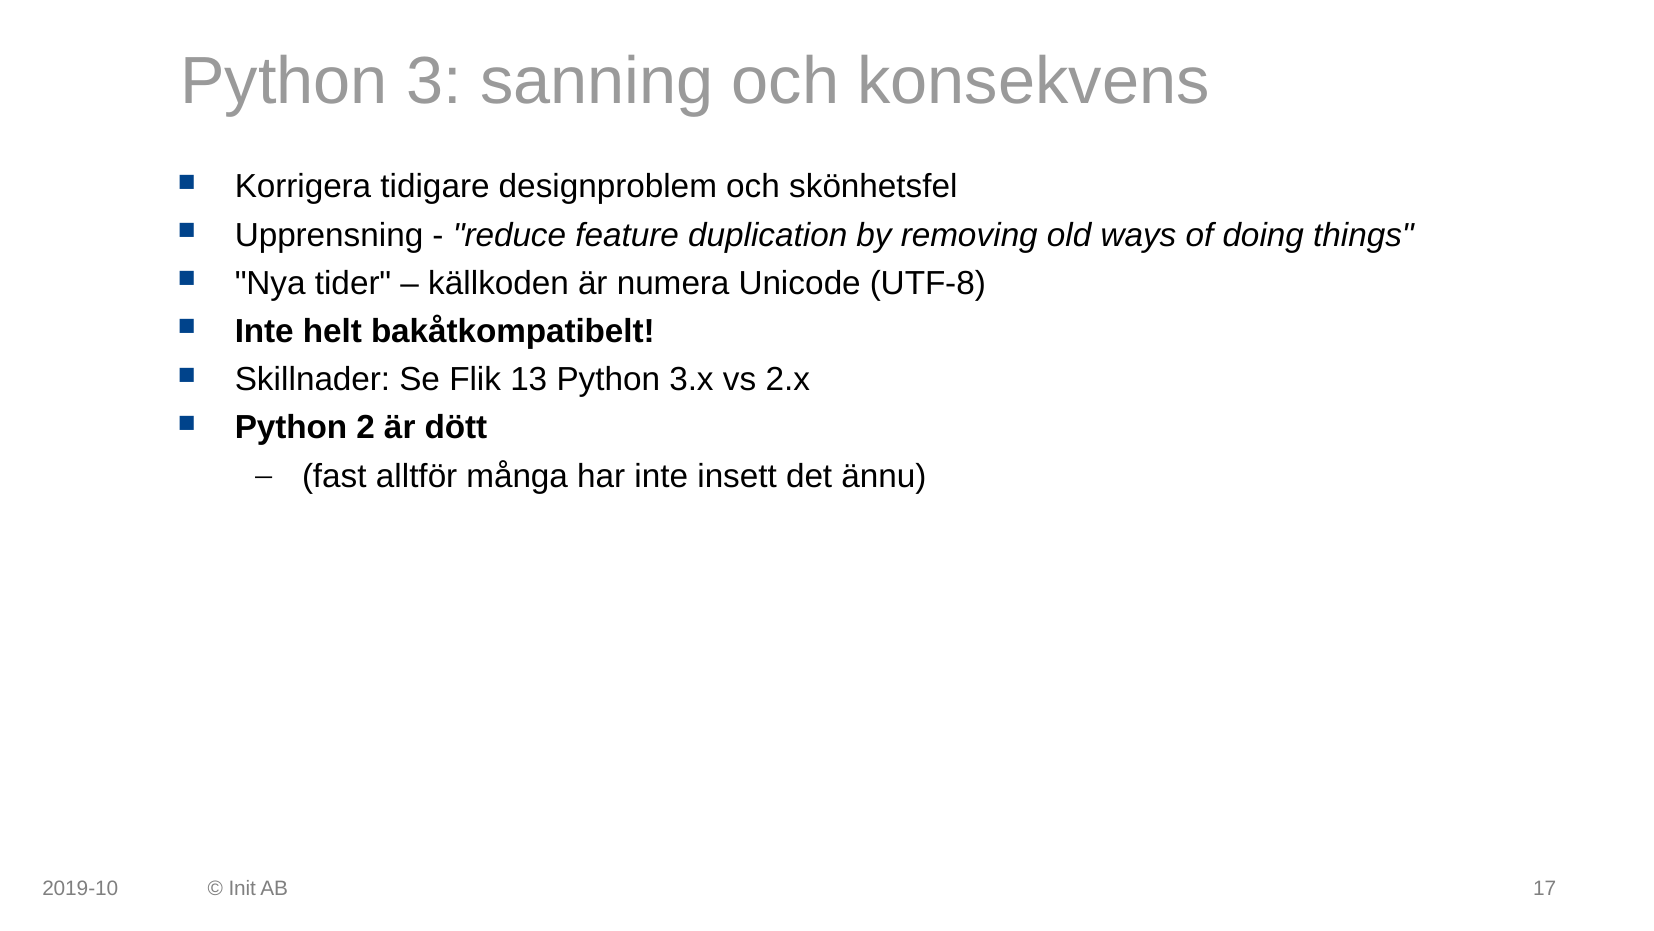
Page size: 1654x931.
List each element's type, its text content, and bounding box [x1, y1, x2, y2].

text_box © Init AB [192, 857, 1461, 908]
text_box 2019-10 [27, 857, 166, 908]
text_box Korrigera tidigare designproblem och skönhetsfel Upprensning - "reduce feature duplication by removing old ways of doing things" "Nya tider" – källkoden är numera Unicode (UTF-8) Inte helt bakåtkompatibelt! Skillnader: Se Flik 13 Python 3.x vs 2.x Python 2 är dött (fast alltför många har inte insett det ännu) [165, 156, 1489, 796]
text_box Python 3: sanning och konsekvens [165, 0, 1489, 125]
text_box <nummer> [1488, 857, 1571, 908]
